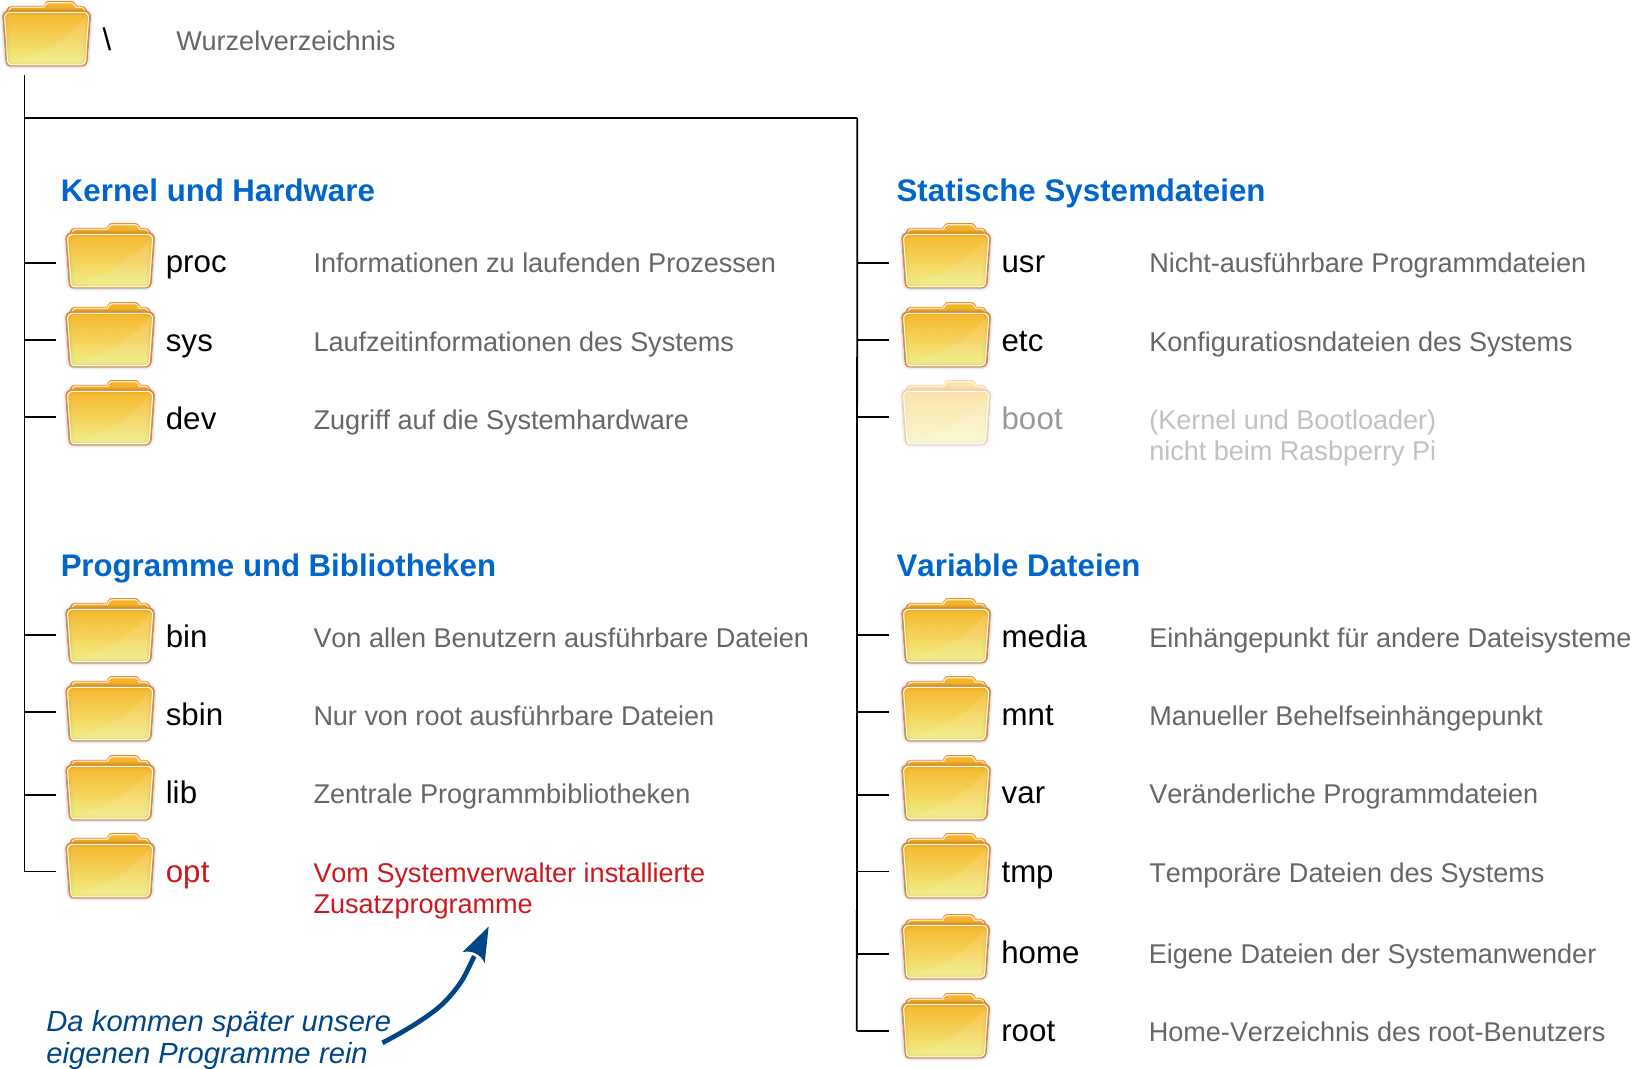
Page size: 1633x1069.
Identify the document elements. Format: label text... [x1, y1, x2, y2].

picture [60, 755, 160, 826]
picture [896, 302, 996, 369]
text_box \ Wurzelverzeichnis [96, 14, 411, 72]
text_box tmp Temporäre Dateien des Systems [996, 846, 1559, 904]
picture [896, 676, 996, 747]
picture [896, 598, 996, 669]
text_box media Einhängepunkt für andere Dateisysteme [996, 611, 1633, 669]
picture [60, 833, 160, 904]
text_box sbin Nur von root ausführbare Dateien [160, 689, 729, 747]
picture [60, 223, 160, 294]
text_box Statische Systemdateien [896, 173, 1368, 216]
text_box Kernel und Hardware [60, 173, 468, 216]
text_box etc Konfiguratiosndateien des Systems [996, 315, 1588, 373]
text_box mnt Manueller Behelfseinhängepunkt [996, 689, 1558, 747]
text_box root Home-Verzeichnis des root-Benutzers [995, 1006, 1620, 1064]
picture [896, 914, 995, 985]
text_box opt Vom Systemverwalter installierte Zusatzprogramme [151, 846, 720, 927]
picture [60, 598, 160, 669]
text_box Programme und Bibliotheken [60, 547, 614, 590]
text_box var Veränderliche Programmdateien [996, 768, 1553, 826]
picture [896, 755, 996, 826]
text_box Variable Dateien [896, 547, 1218, 590]
picture [896, 223, 996, 295]
picture [60, 302, 160, 373]
picture [60, 380, 160, 451]
picture [896, 993, 995, 1064]
text_box home Eigene Dateien der Systemanwender [995, 927, 1611, 985]
text_box Da kommen später unsere eigenen Programme rein [31, 997, 425, 1069]
text_box sys Laufzeitinformationen des Systems [160, 315, 749, 373]
text_box dev Zugriff auf die Systemhardware [160, 394, 704, 451]
picture [896, 833, 996, 904]
picture [0, 1, 96, 72]
text_box bin Von allen Benutzern ausführbare Dateien [160, 611, 824, 669]
text_box usr Nicht-ausführbare Programmdateien [996, 237, 1601, 295]
picture [60, 676, 160, 747]
text_box lib Zentrale Programmbibliotheken [160, 768, 705, 826]
text_box [872, 369, 1488, 501]
text_box proc Informationen zu laufenden Prozessen [160, 237, 791, 294]
